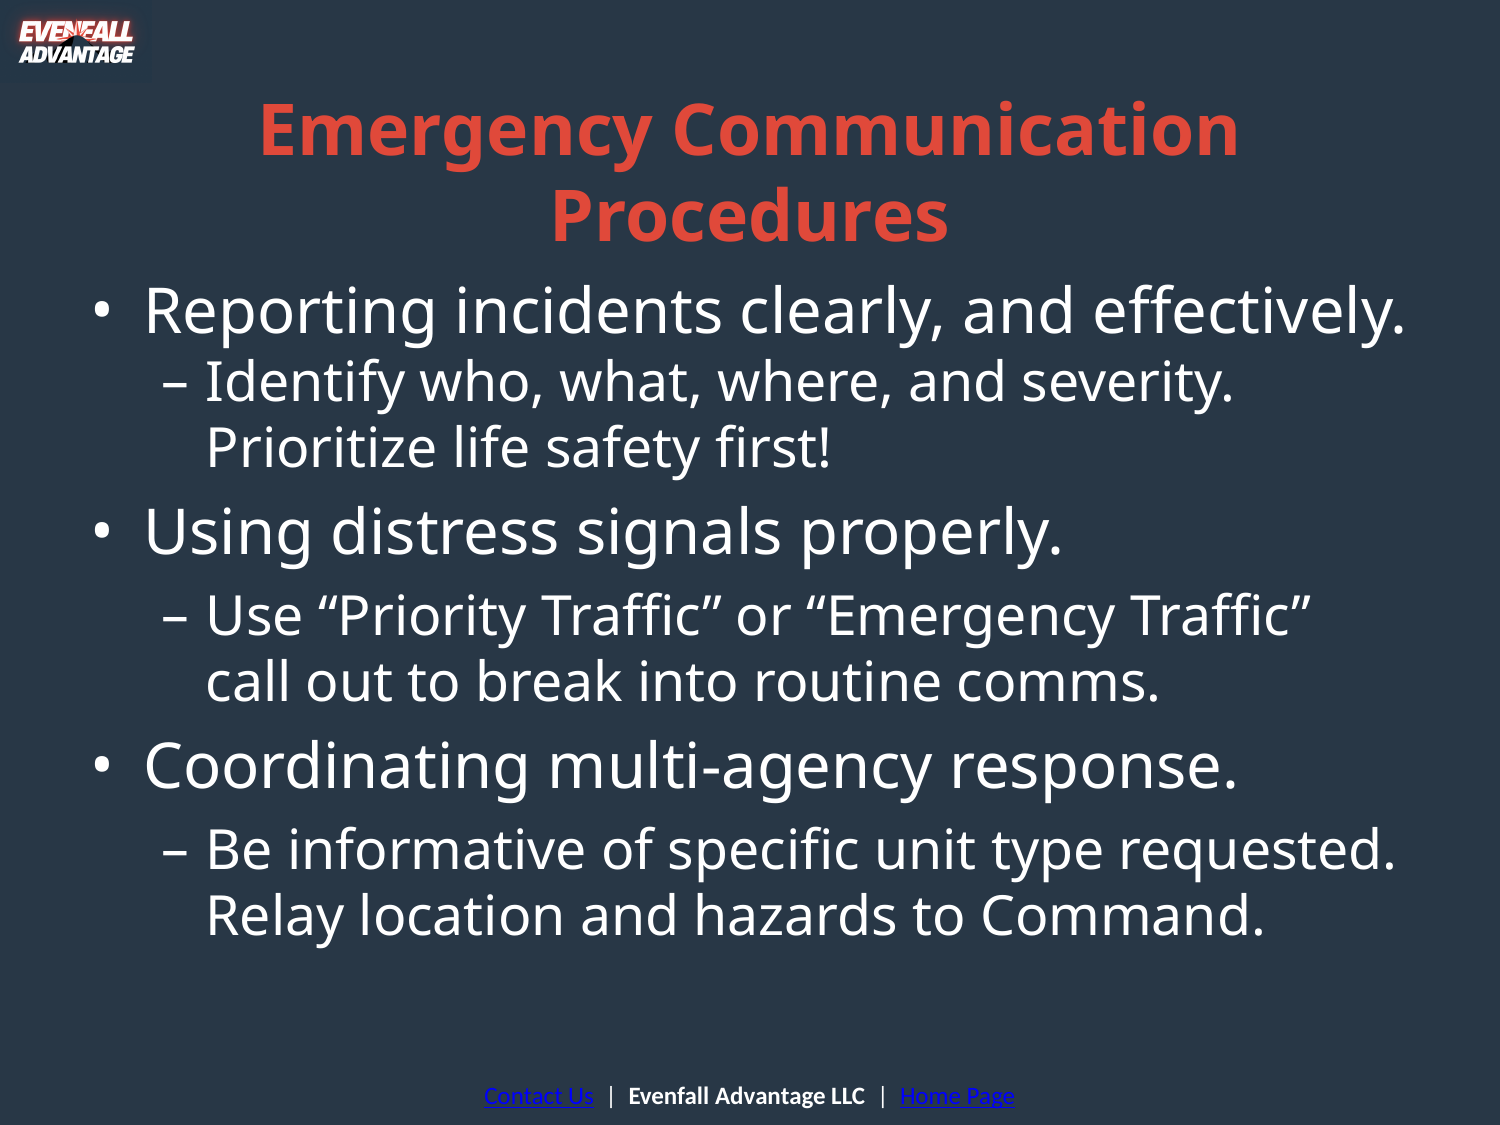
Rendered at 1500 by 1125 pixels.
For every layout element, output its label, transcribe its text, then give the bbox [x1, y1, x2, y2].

title Emergency Communication Procedures [75, 76, 1425, 262]
picture [0, 0, 152, 83]
list Reporting incidents clearly, and effectively. Identify who, what, where, and severity. Prioritize life safety first! Using distress signals properly. Use “Priority Traffic” or “Emergency Traffic” call out to break into routine comms. Coordinating multi-agency response. Be informative of specific unit type requested. Relay location and hazards to Command. [75, 262, 1425, 1005]
